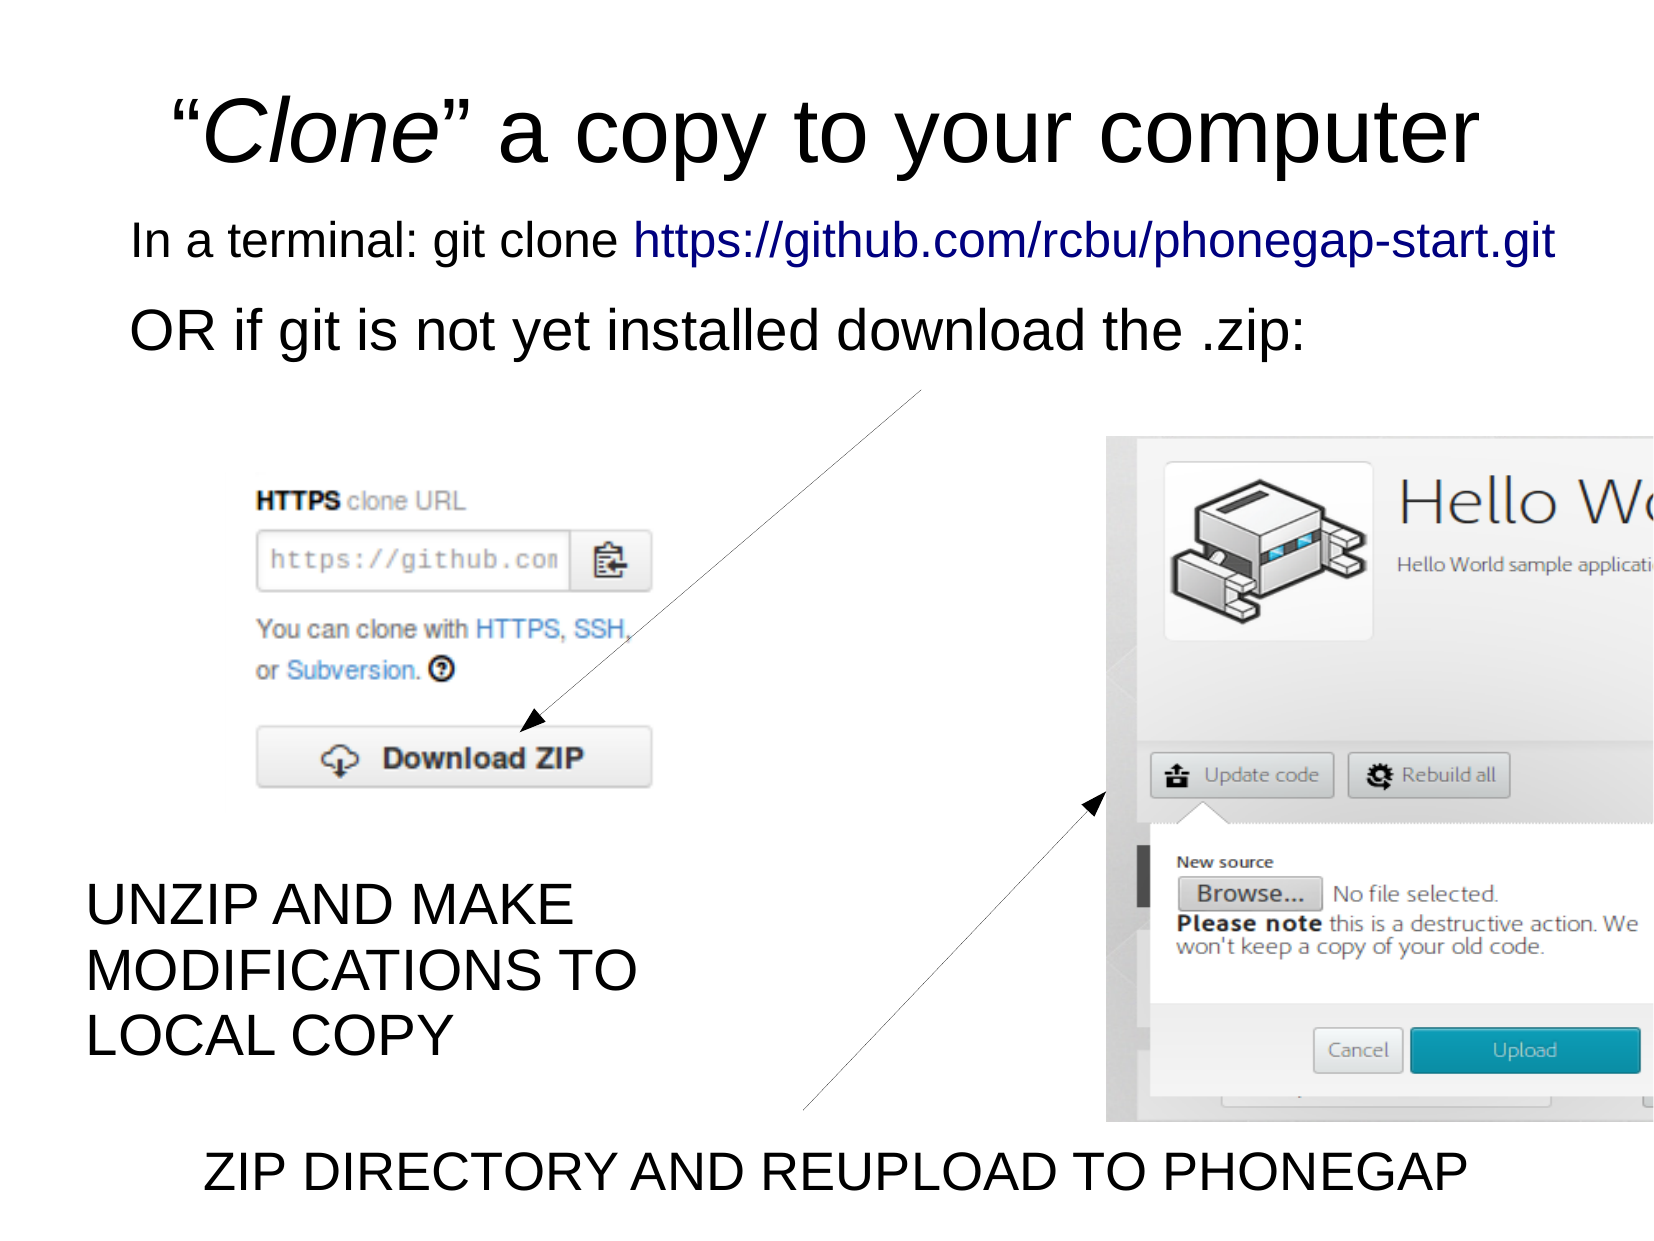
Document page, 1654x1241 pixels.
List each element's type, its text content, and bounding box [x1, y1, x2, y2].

title “Clone” a copy to your computer [82, 49, 1571, 212]
picture [1106, 436, 1654, 1123]
list In a terminal: git clone https://github.com/rcbu/phonegap-start.git OR if git is not yet installed download the .zip: [59, 212, 1654, 1205]
text_box ZIP DIRECTORY AND REUPLOAD TO PHONEGAP [188, 1133, 1483, 1210]
picture [224, 472, 686, 813]
text_box UNZIP AND MAKE MODIFICATIONS TO LOCAL COPY [35, 864, 674, 1075]
